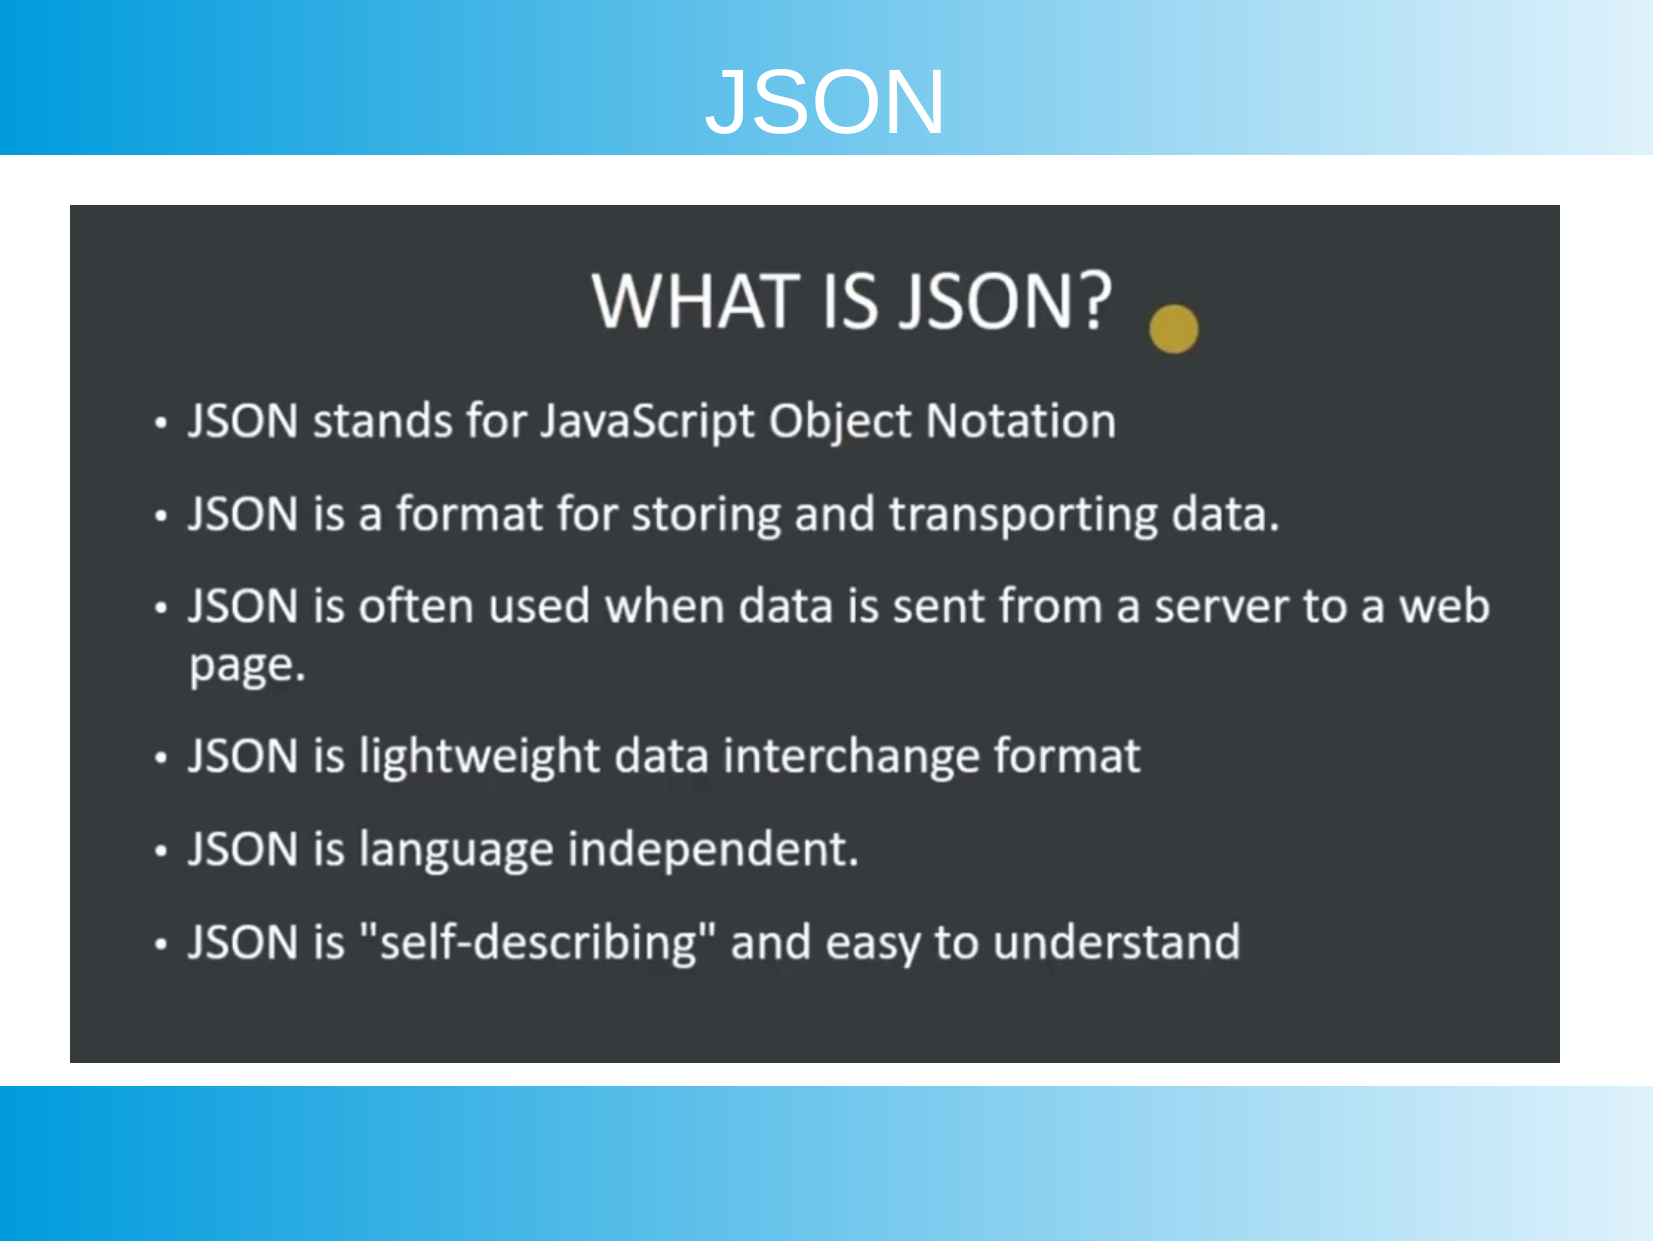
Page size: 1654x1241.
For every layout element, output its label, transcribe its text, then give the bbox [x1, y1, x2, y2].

picture [70, 205, 1560, 1063]
title JSON [82, 49, 1571, 155]
